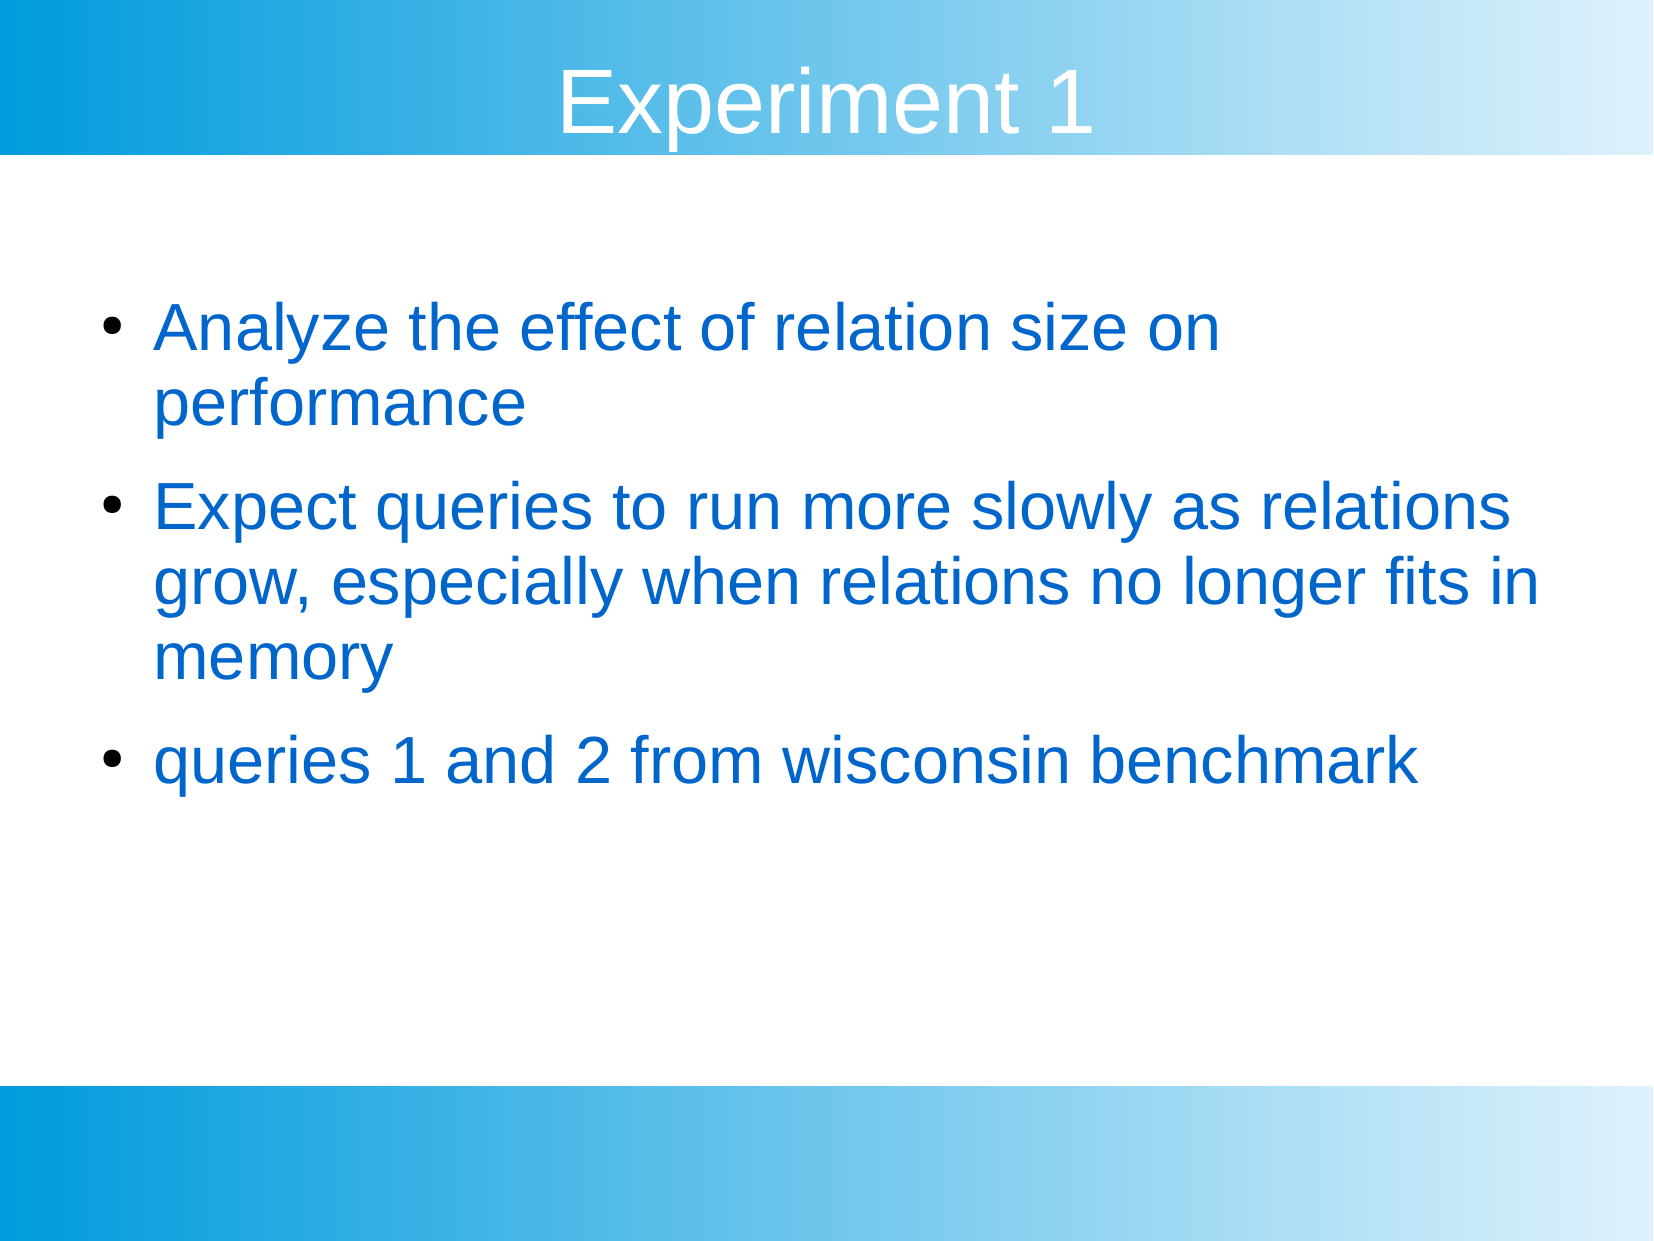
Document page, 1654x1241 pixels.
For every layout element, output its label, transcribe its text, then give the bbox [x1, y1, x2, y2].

list Analyze the effect of relation size on performance Expect queries to run more slowly as relations grow, especially when relations no longer fits in memory queries 1 and 2 from wisconsin benchmark [82, 290, 1571, 1010]
title Experiment 1 [82, 49, 1571, 155]
